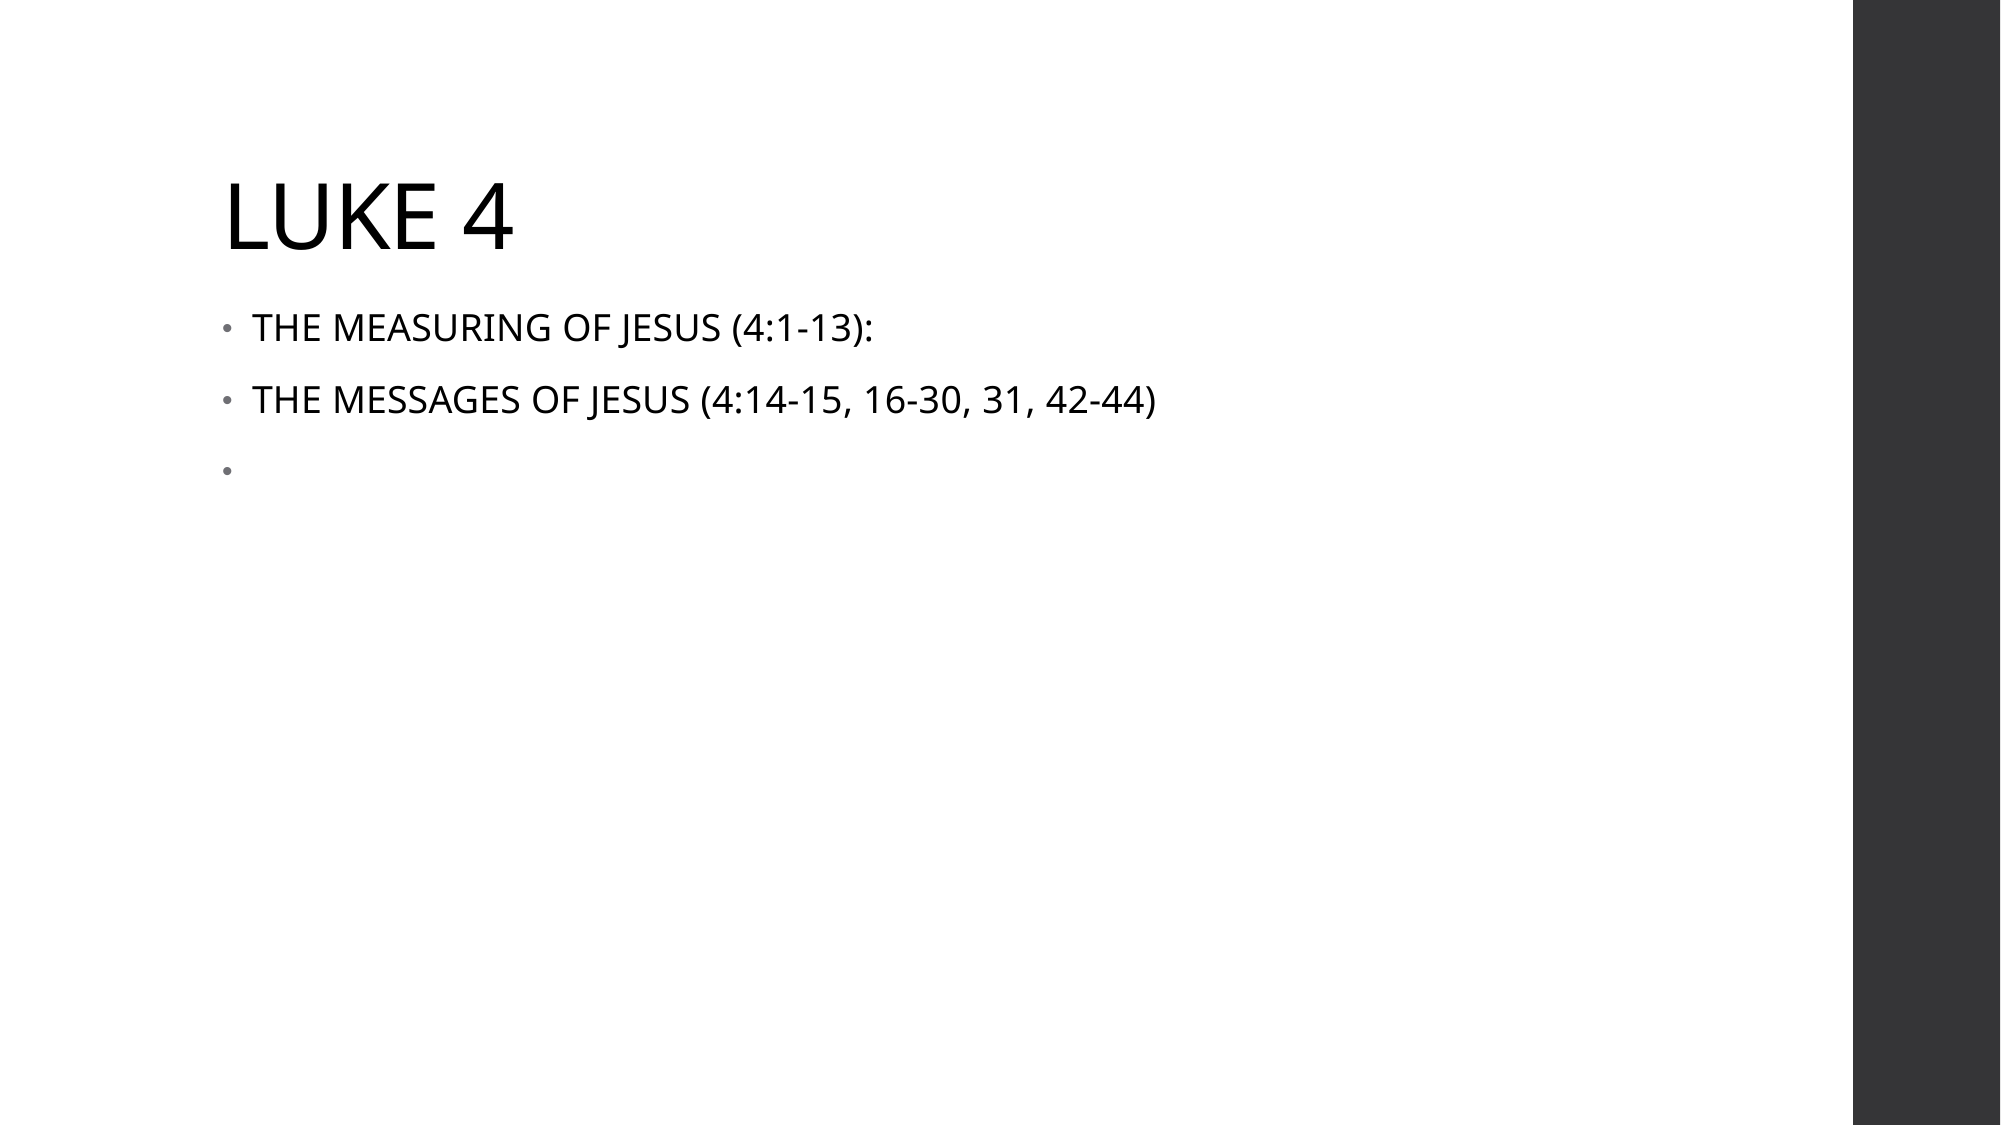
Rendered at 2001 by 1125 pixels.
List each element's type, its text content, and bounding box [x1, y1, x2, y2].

title LUKE 4 [206, 60, 1797, 278]
list THE MEASURING OF JESUS (4:1-13): THE MESSAGES OF JESUS (4:14-15, 16-30, 31, 42-44) [206, 299, 1617, 1014]
